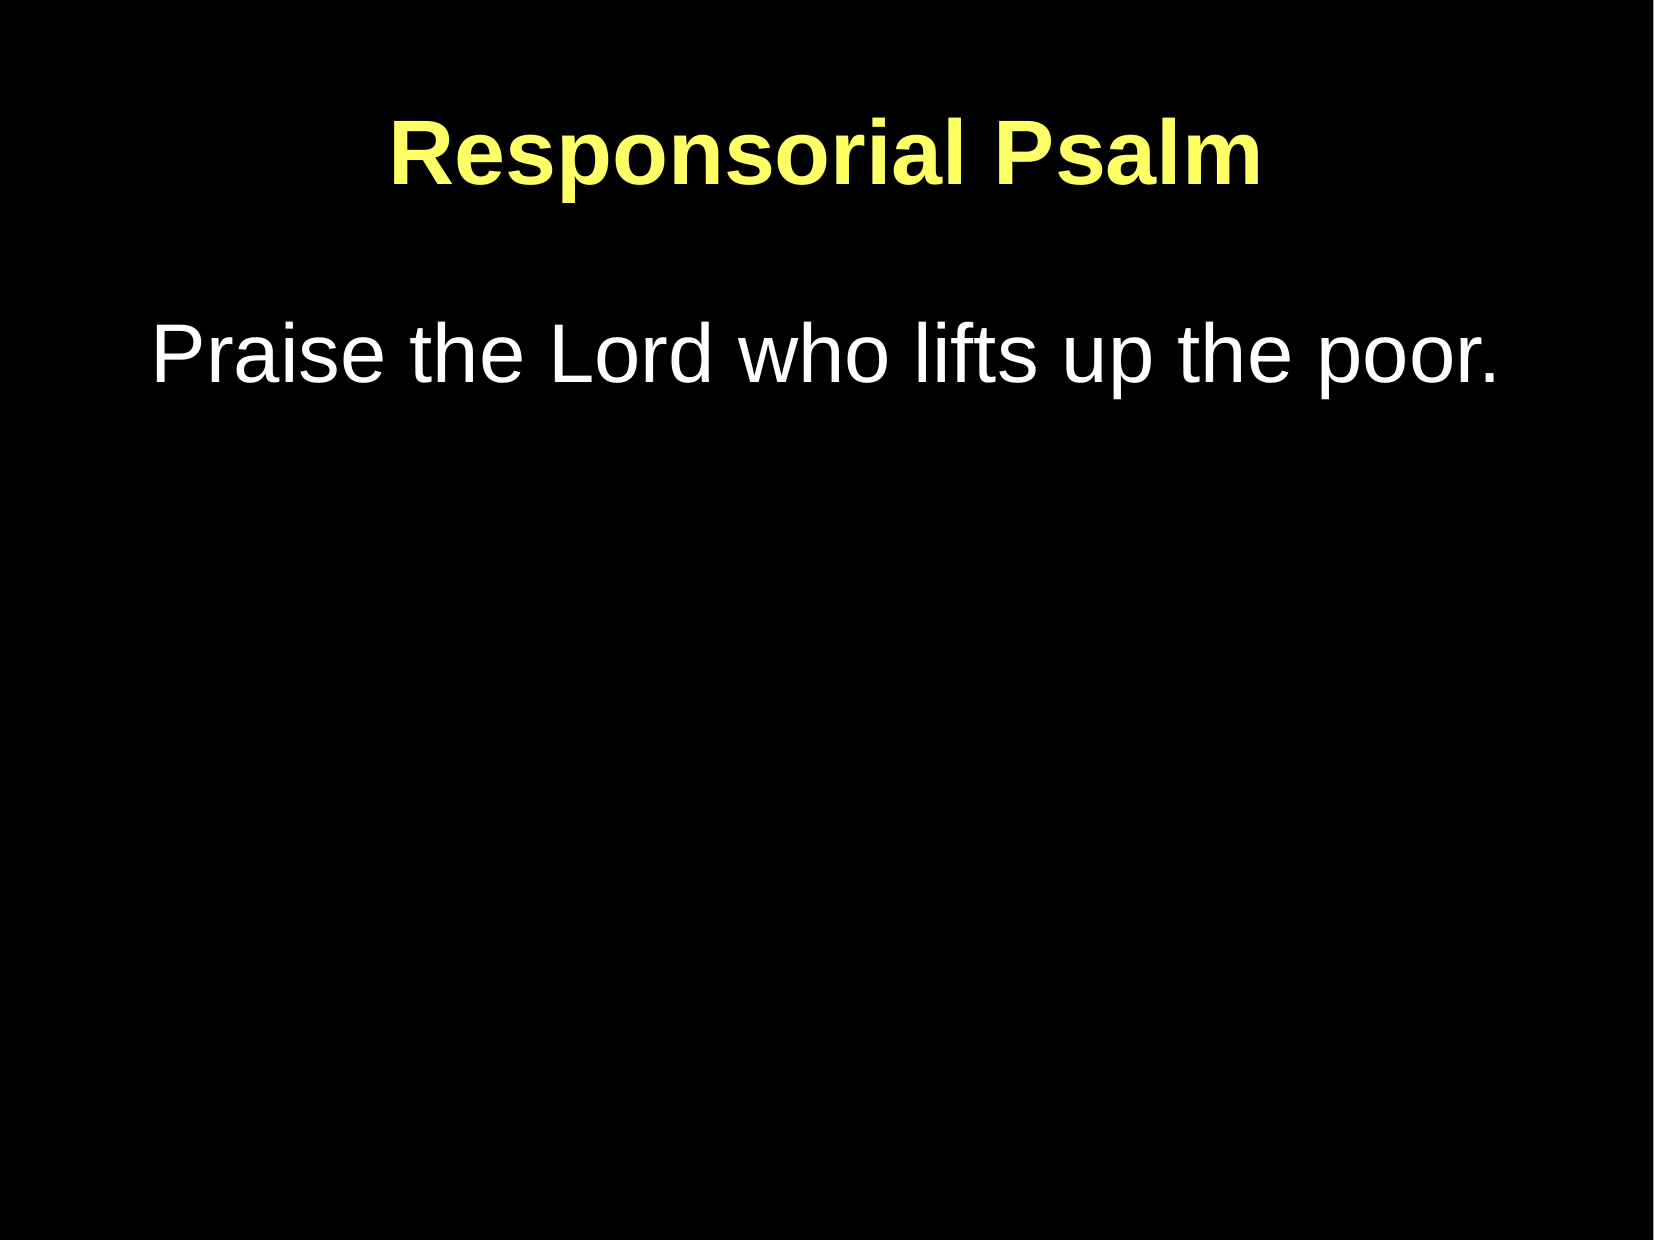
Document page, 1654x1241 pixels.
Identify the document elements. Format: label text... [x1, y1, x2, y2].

list Praise the Lord who lifts up the poor. [0, 307, 1654, 1229]
title Responsorial Psalm [82, 49, 1571, 257]
